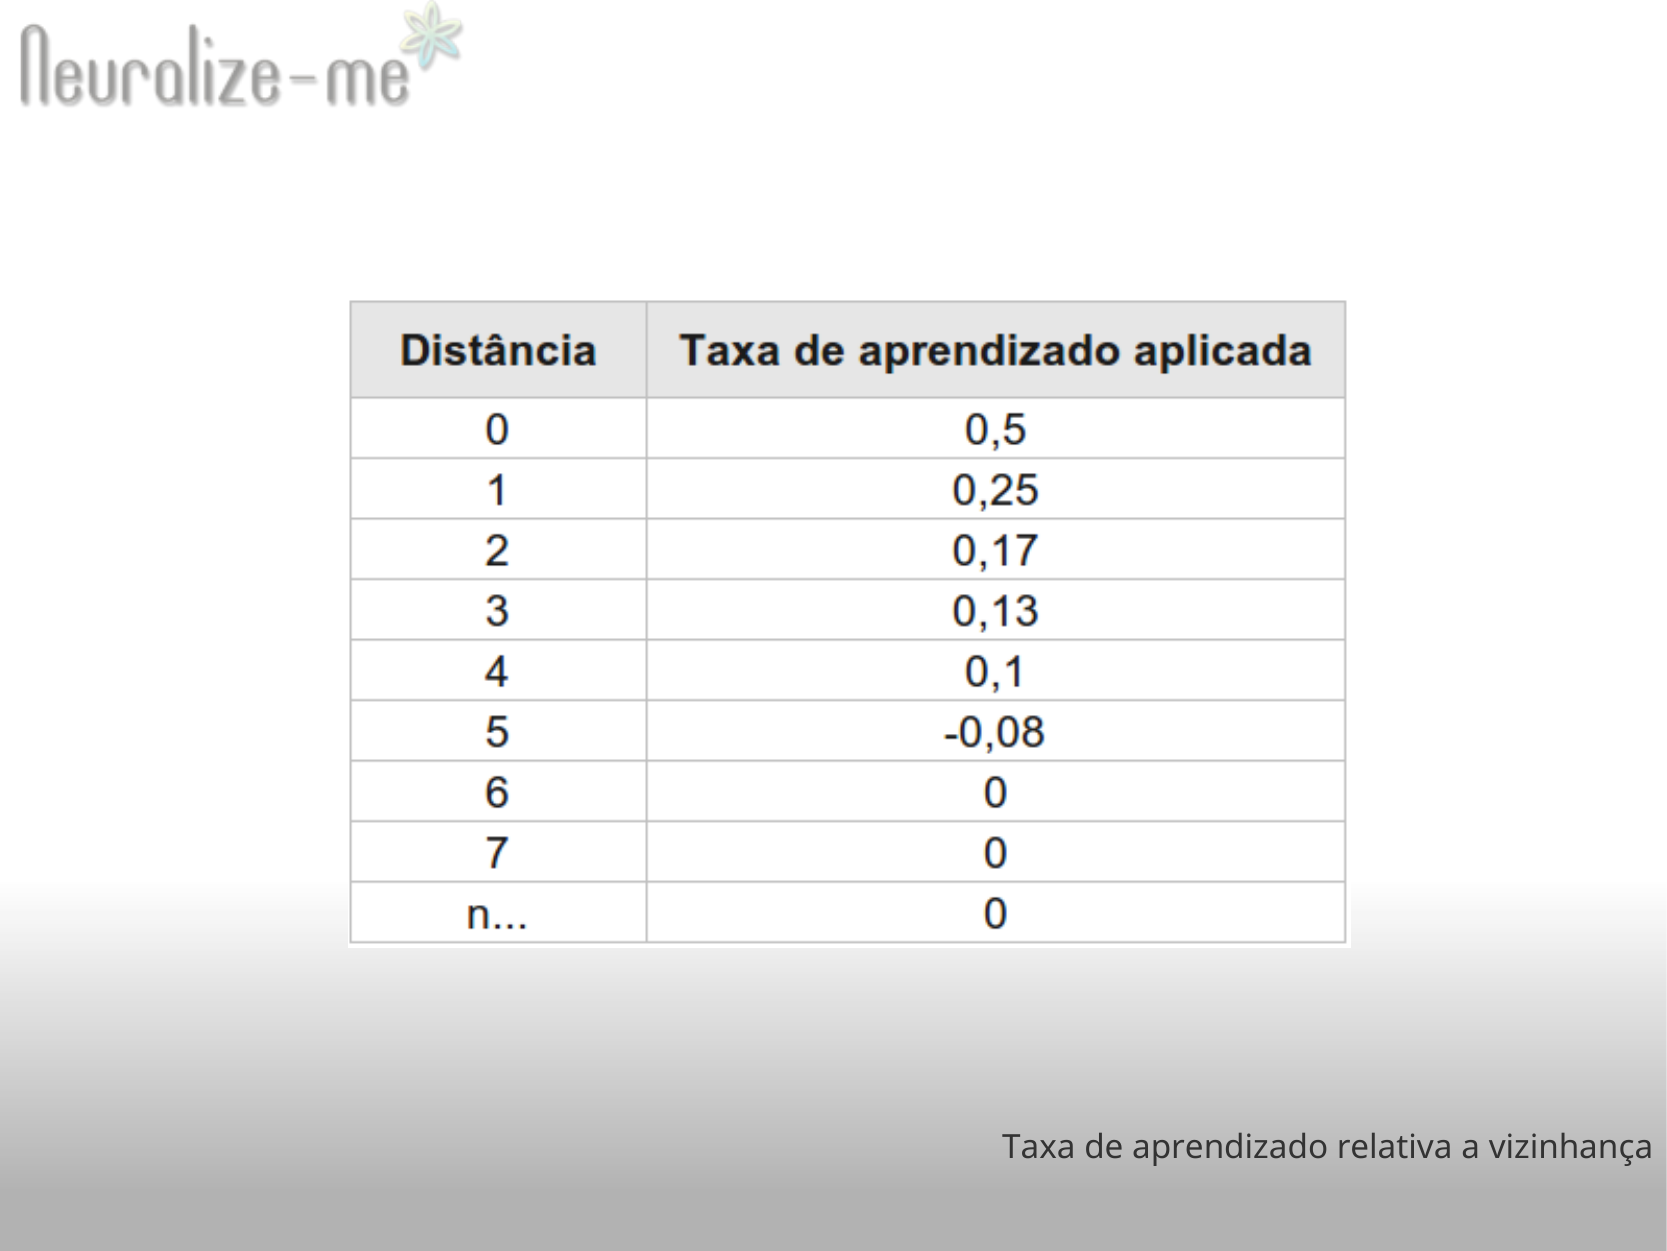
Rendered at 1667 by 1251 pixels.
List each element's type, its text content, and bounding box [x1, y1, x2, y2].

picture [0, 0, 1667, 1251]
text_box Taxa de aprendizado relativa a vizinhança [539, 1128, 1655, 1167]
